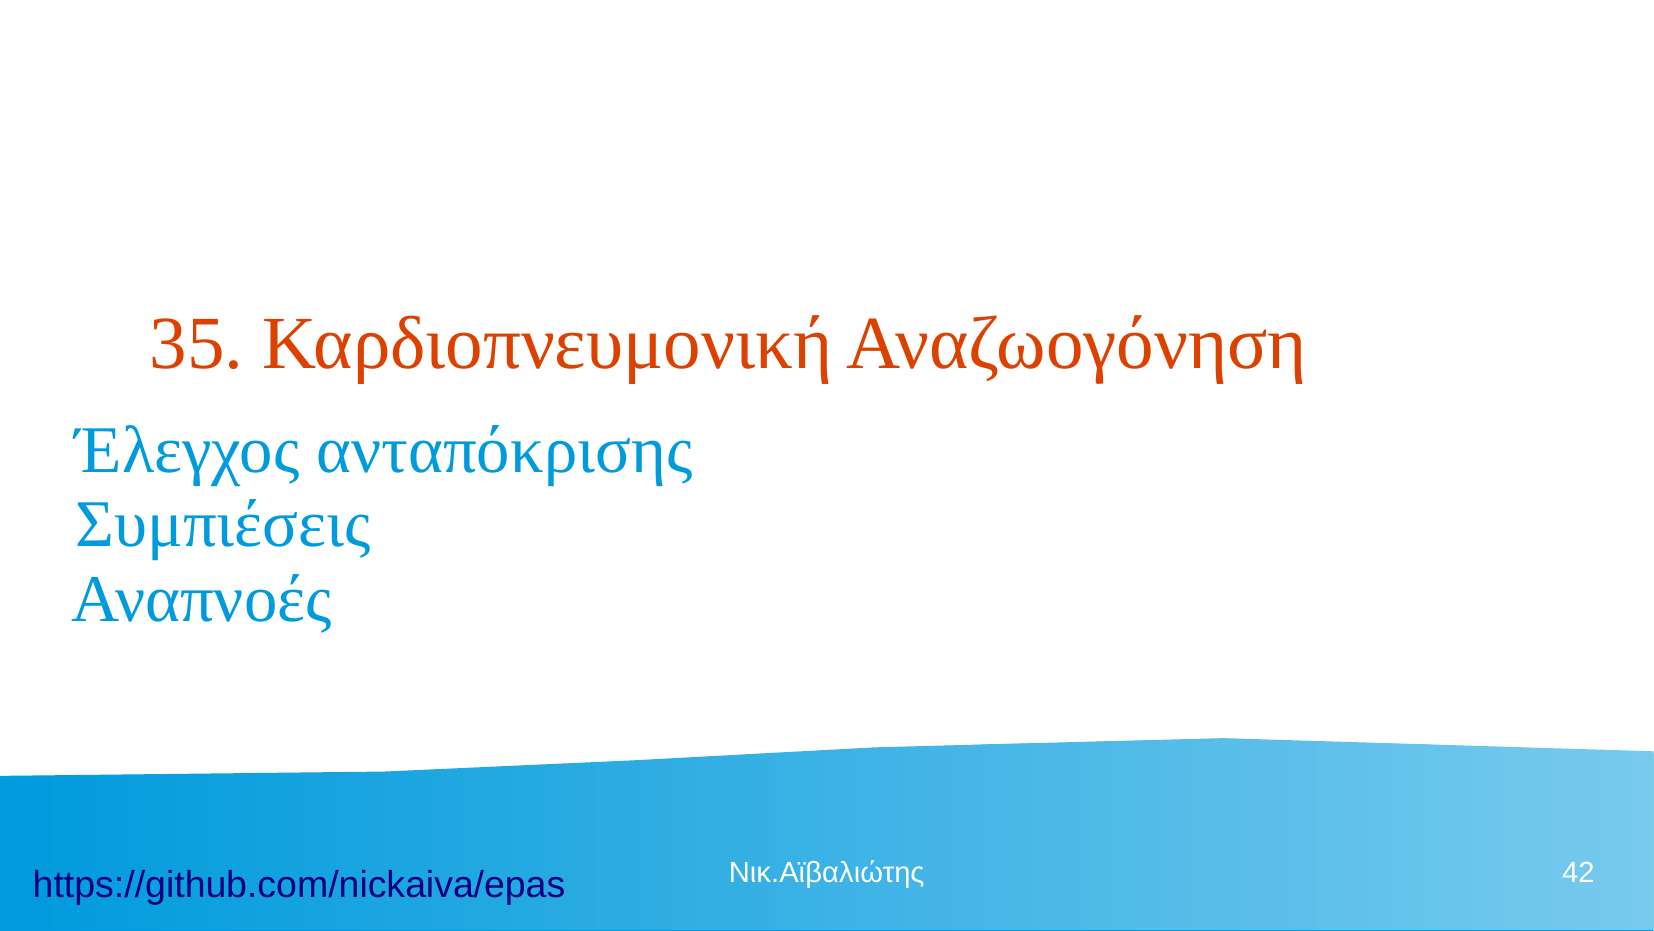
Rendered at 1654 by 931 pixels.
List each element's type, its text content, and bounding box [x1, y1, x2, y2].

list Έλεγχος ανταπόκρισης Συμπιέσεις Αναπνοές [59, 413, 1595, 739]
title 35. Καρδιοπνευμονική Αναζωογόνηση [0, 265, 1477, 443]
